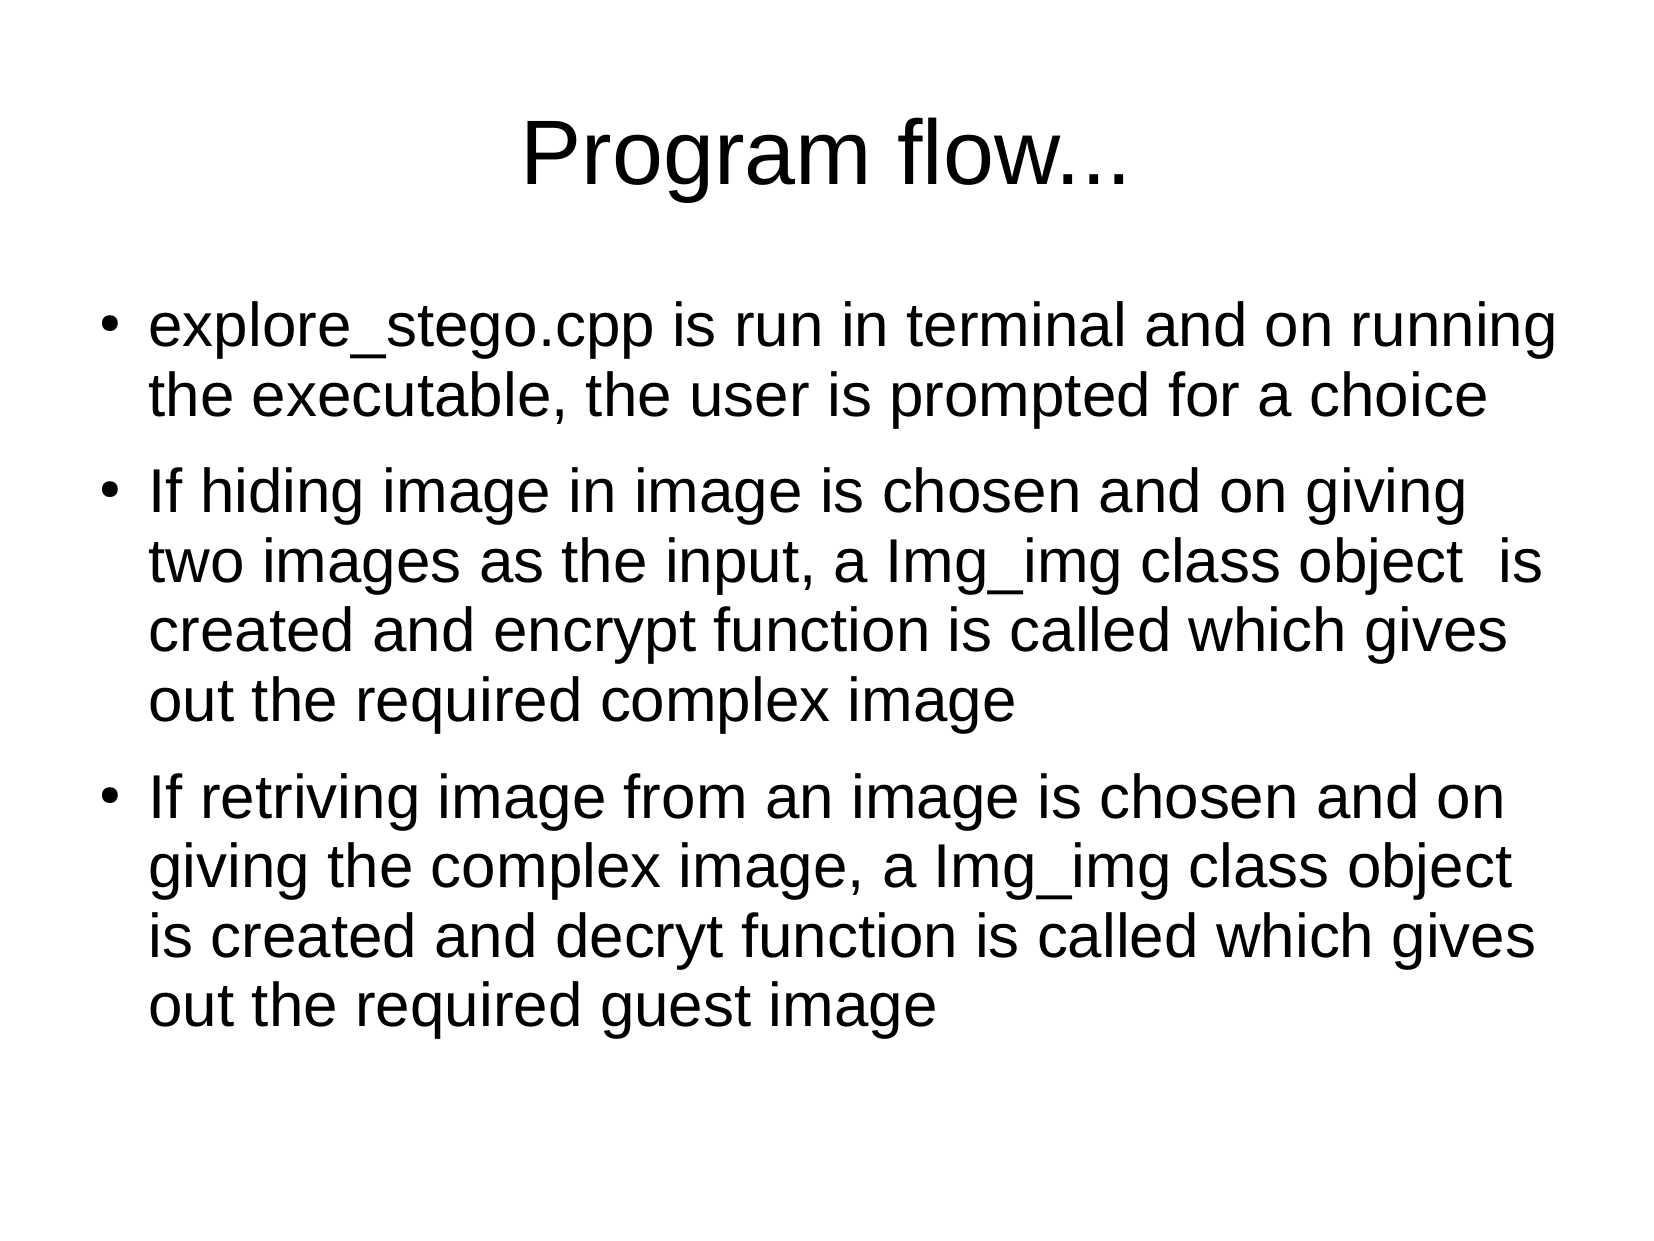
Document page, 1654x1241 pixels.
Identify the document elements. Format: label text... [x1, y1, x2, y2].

title Program flow... [82, 49, 1571, 257]
list explore_stego.cpp is run in terminal and on running the executable, the user is prompted for a choice If hiding image in image is chosen and on giving two images as the input, a Img_img class object is created and encrypt function is called which gives out the required complex image If retriving image from an image is chosen and on giving the complex image, a Img_img class object is created and decryt function is called which gives out the required guest image [82, 290, 1571, 1109]
